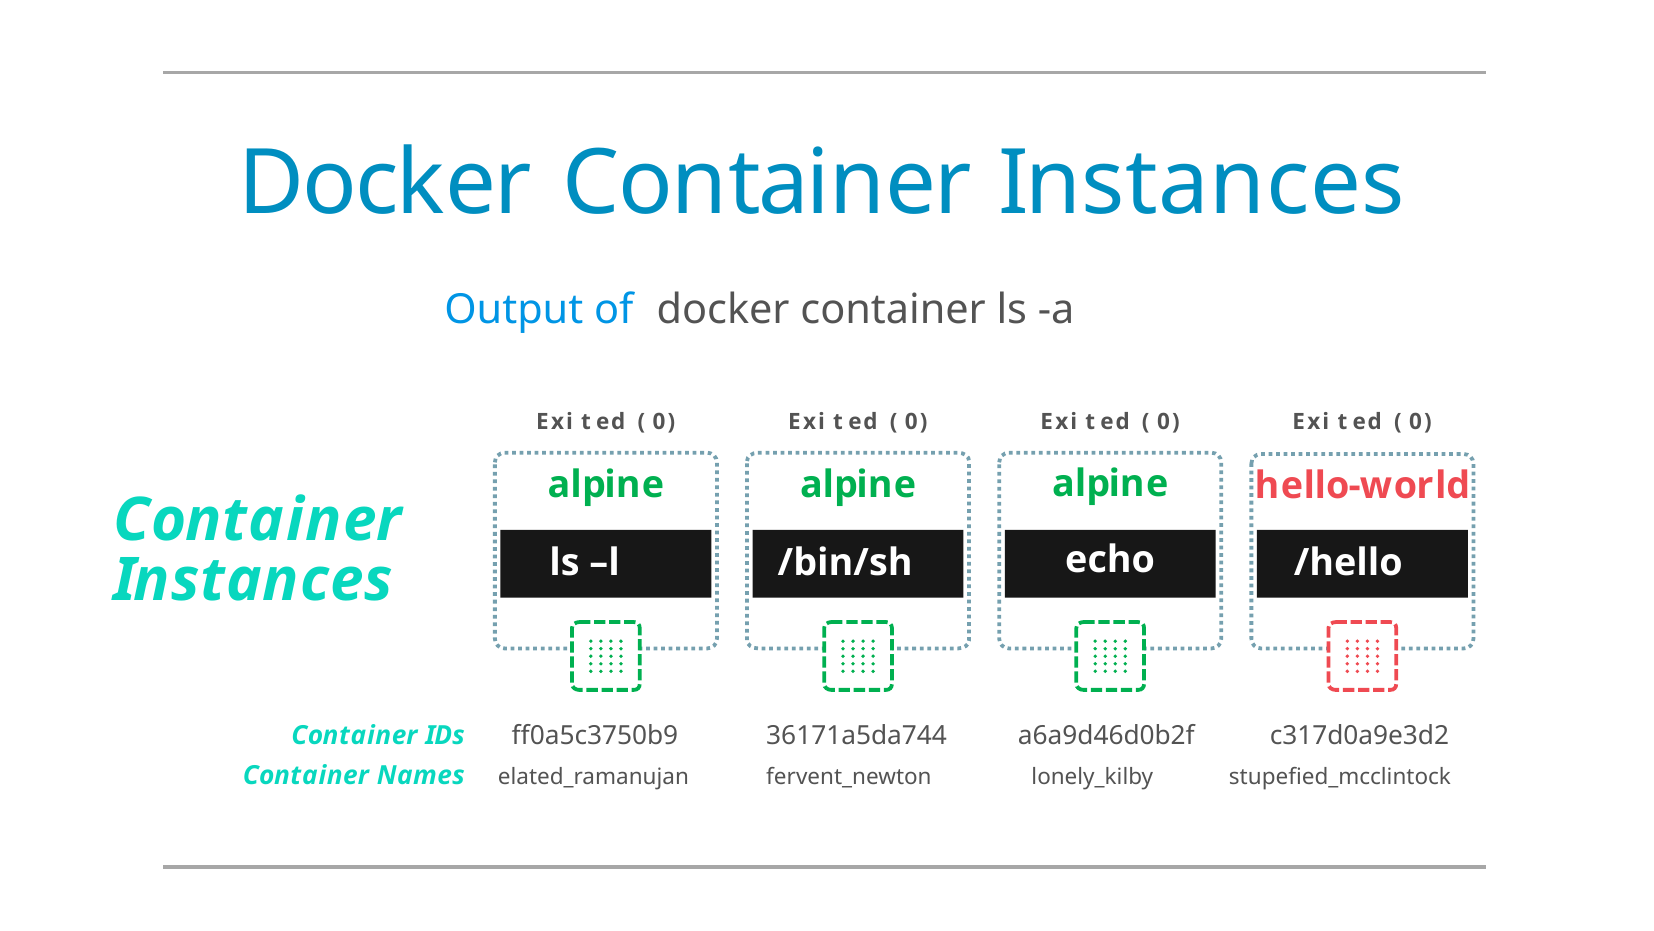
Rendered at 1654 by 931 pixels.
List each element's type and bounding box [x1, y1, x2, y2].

picture [87, 37, 1571, 907]
